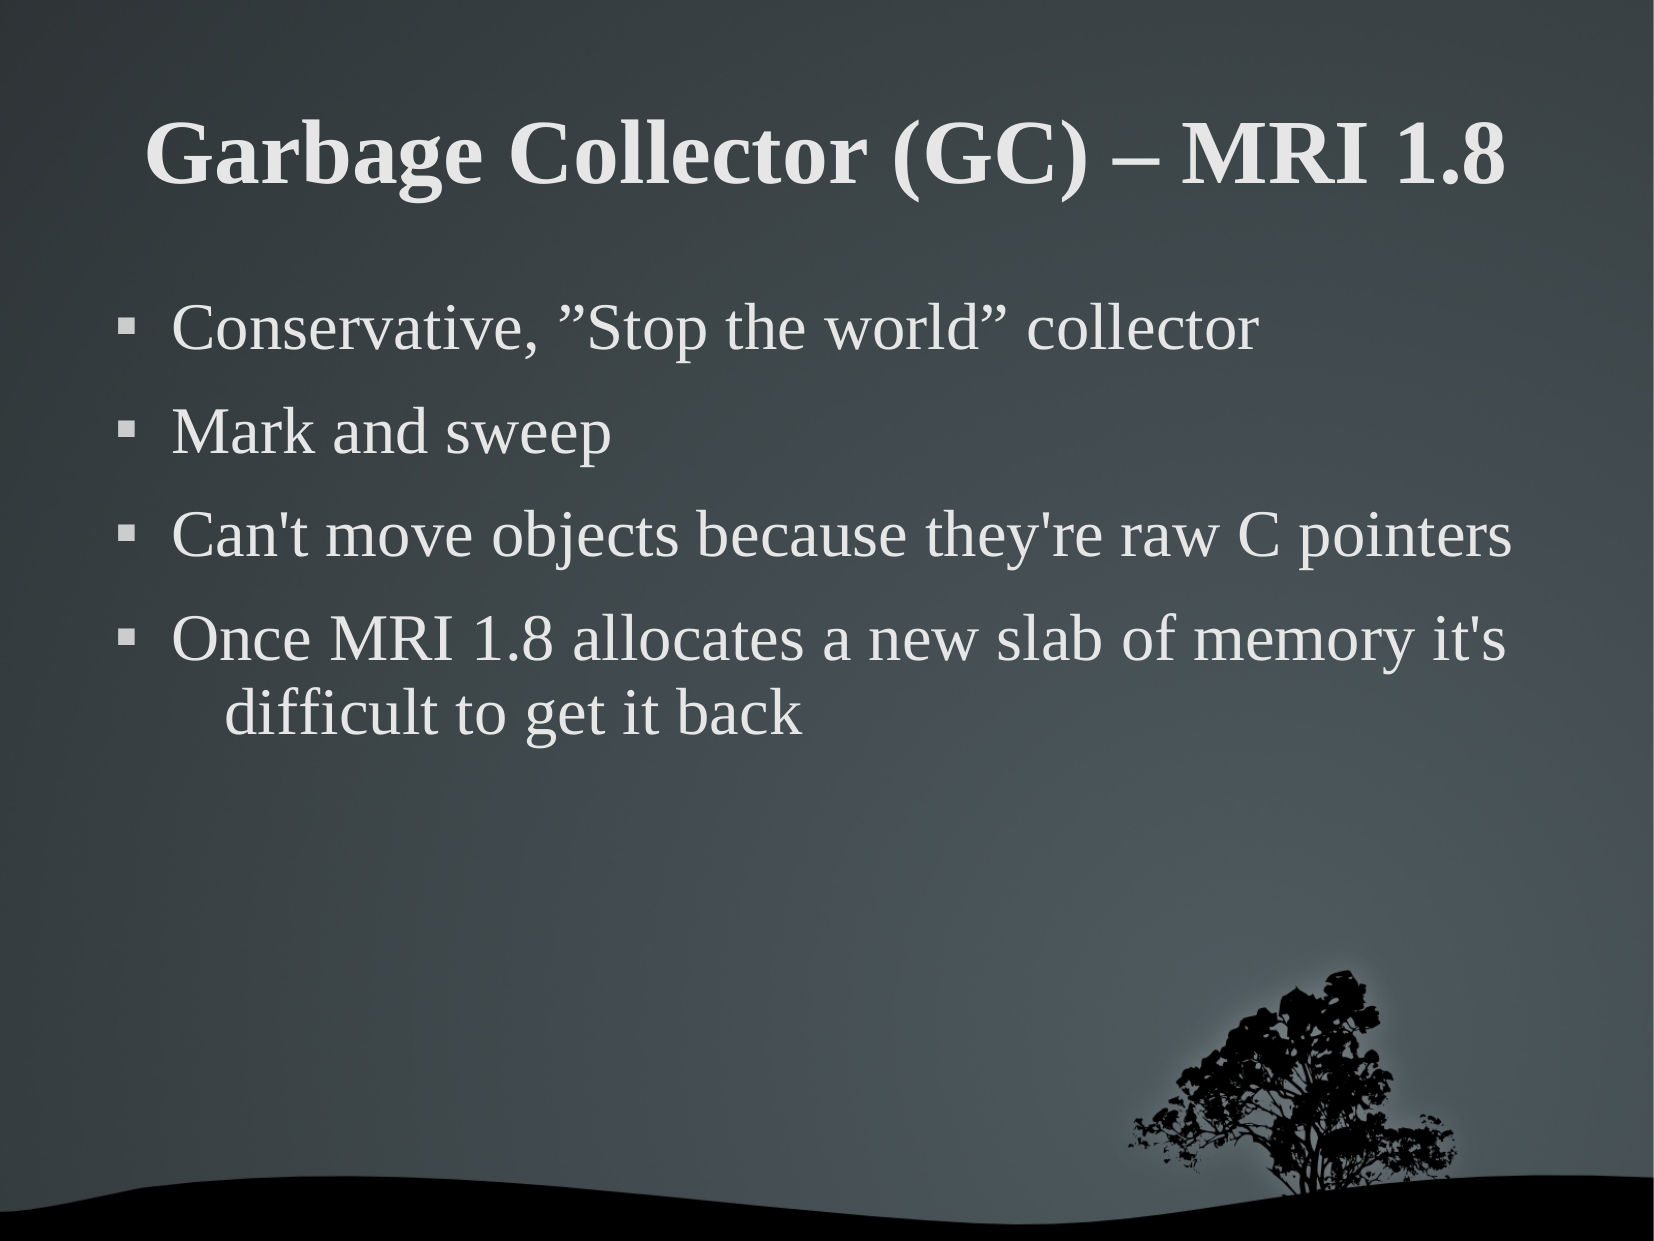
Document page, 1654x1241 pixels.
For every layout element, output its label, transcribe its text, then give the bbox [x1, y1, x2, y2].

picture [0, 0, 1654, 1241]
list Conservative, ”Stop the world” collector Mark and sweep Can't move objects because they're raw C pointers Once MRI 1.8 allocates a new slab of memory it's difficult to get it back [82, 290, 1571, 1094]
title Garbage Collector (GC) – MRI 1.8 [82, 56, 1571, 250]
